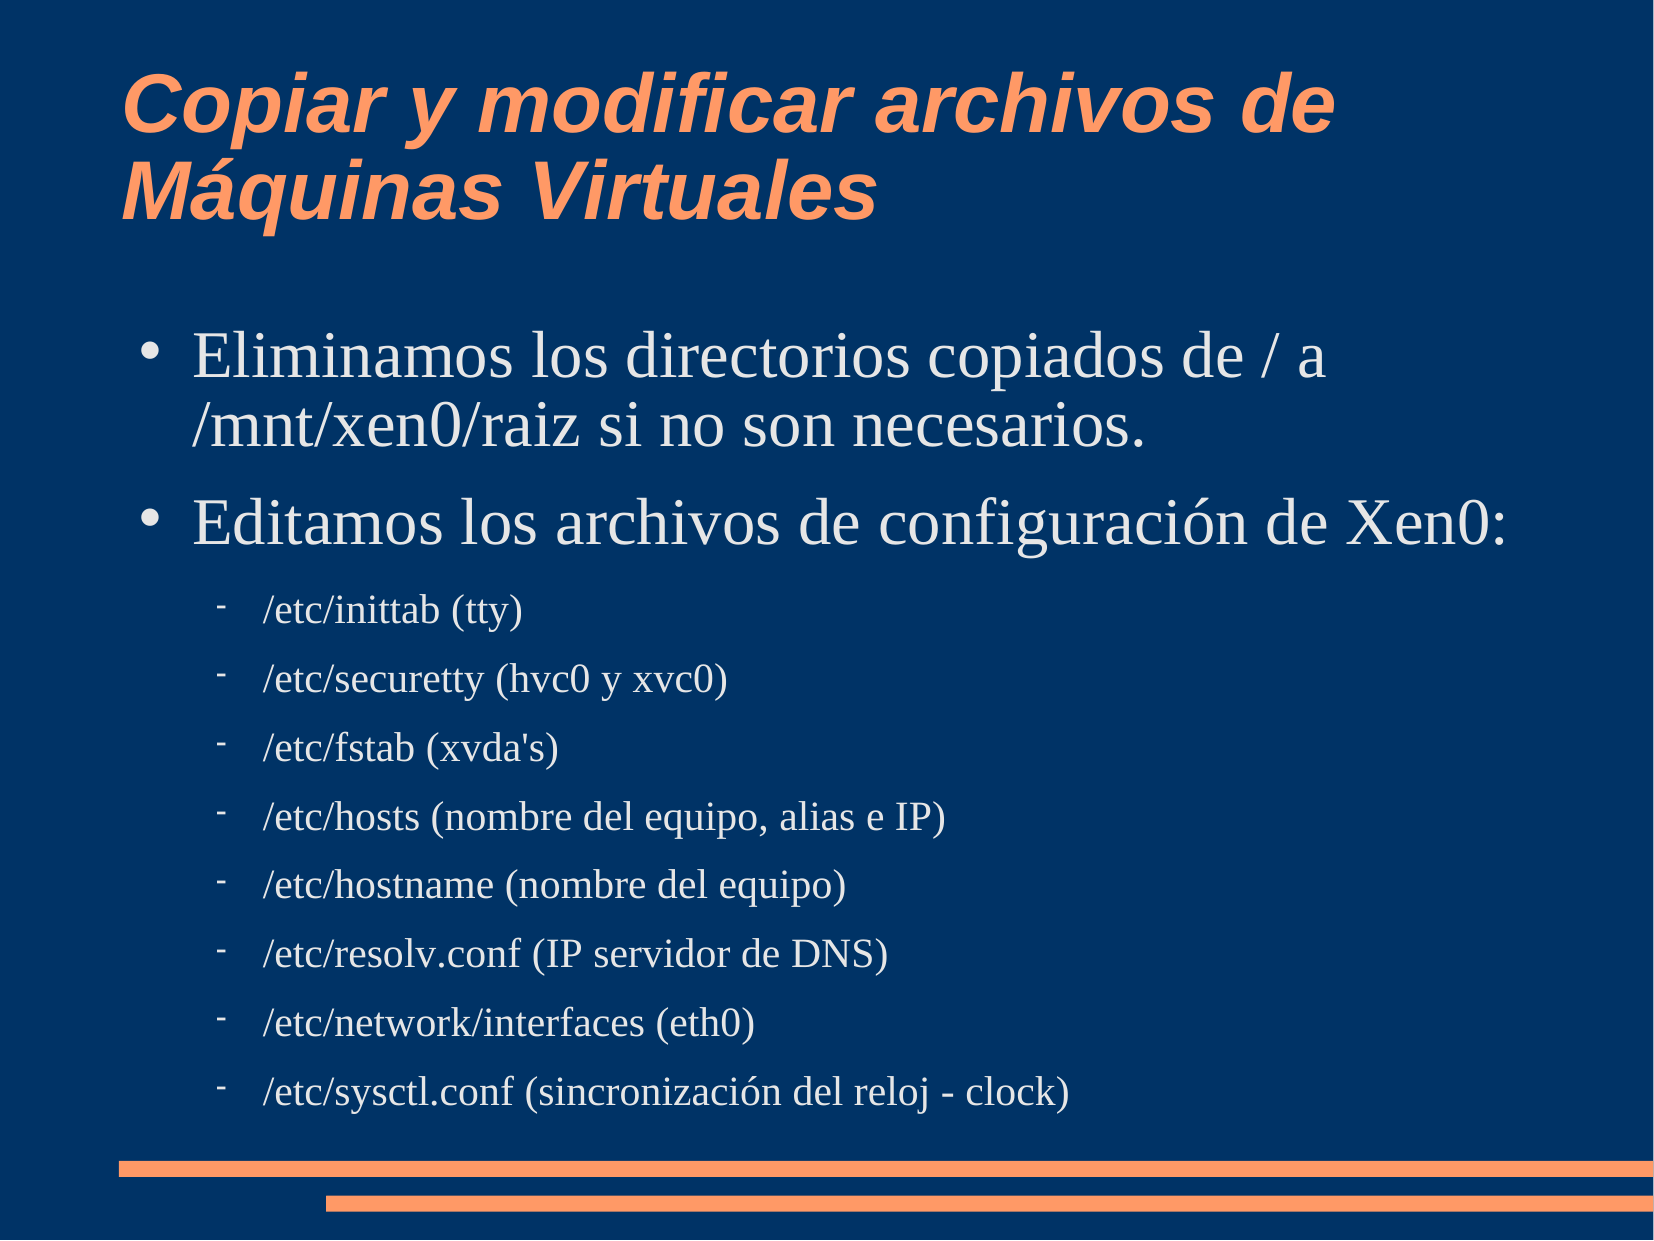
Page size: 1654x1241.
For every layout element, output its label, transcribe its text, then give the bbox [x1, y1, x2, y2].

list Eliminamos los directorios copiados de / a /mnt/xen0/raiz si no son necesarios. Editamos los archivos de configuración de Xen0: /etc/inittab (tty)‏ /etc/securetty (hvc0 y xvc0)‏ /etc/fstab (xvda's)‏ /etc/hosts (nombre del equipo, alias e IP)‏ /etc/hostname (nombre del equipo)‏ /etc/resolv.conf (IP servidor de DNS)‏ /etc/network/interfaces (eth0)‏ /etc/sysctl.conf (sincronización del reloj - clock)‏ [121, 322, 1561, 1139]
title Copiar y modificar archivos de Máquinas Virtuales [121, 46, 1534, 254]
